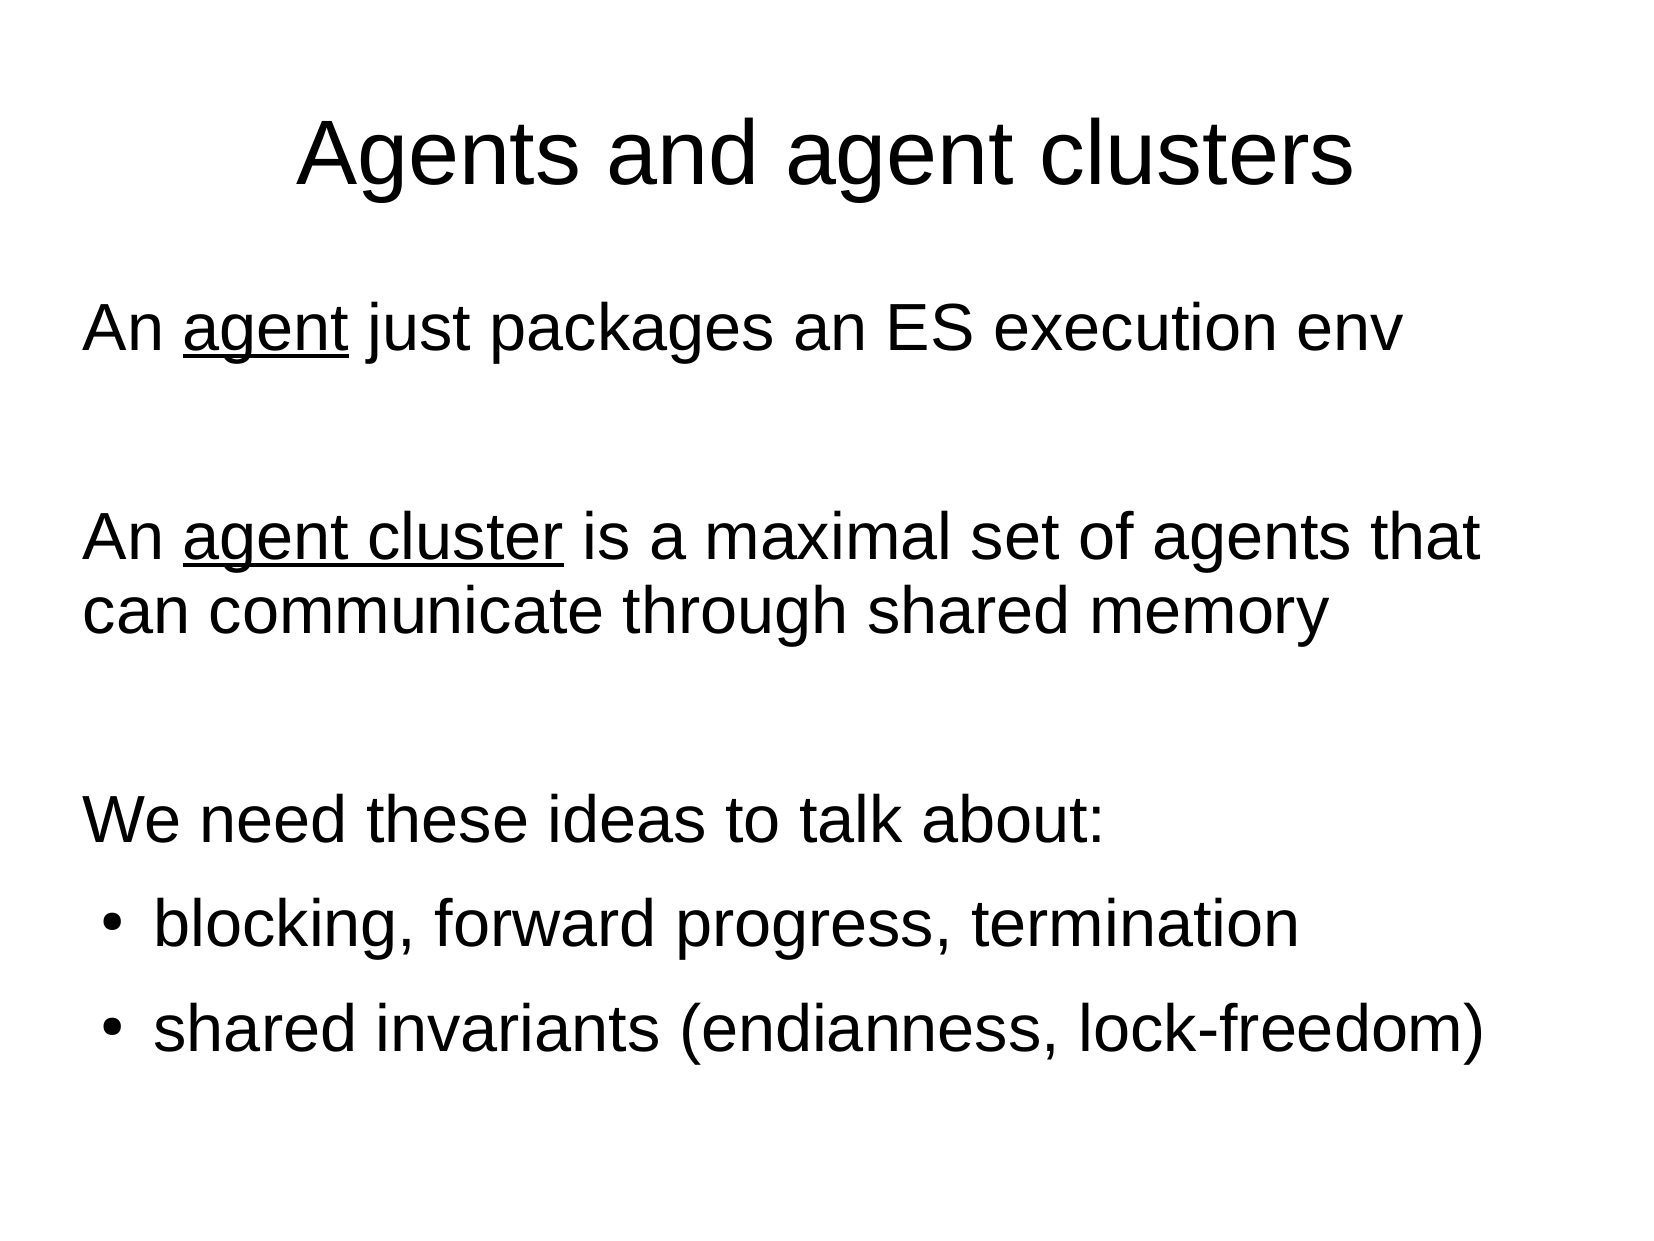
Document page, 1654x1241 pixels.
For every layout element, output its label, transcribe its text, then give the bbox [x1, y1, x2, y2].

list An agent just packages an ES execution env An agent cluster is a maximal set of agents that can communicate through shared memory We need these ideas to talk about: blocking, forward progress, termination shared invariants (endianness, lock-freedom) [82, 290, 1571, 1216]
title Agents and agent clusters [82, 49, 1571, 257]
